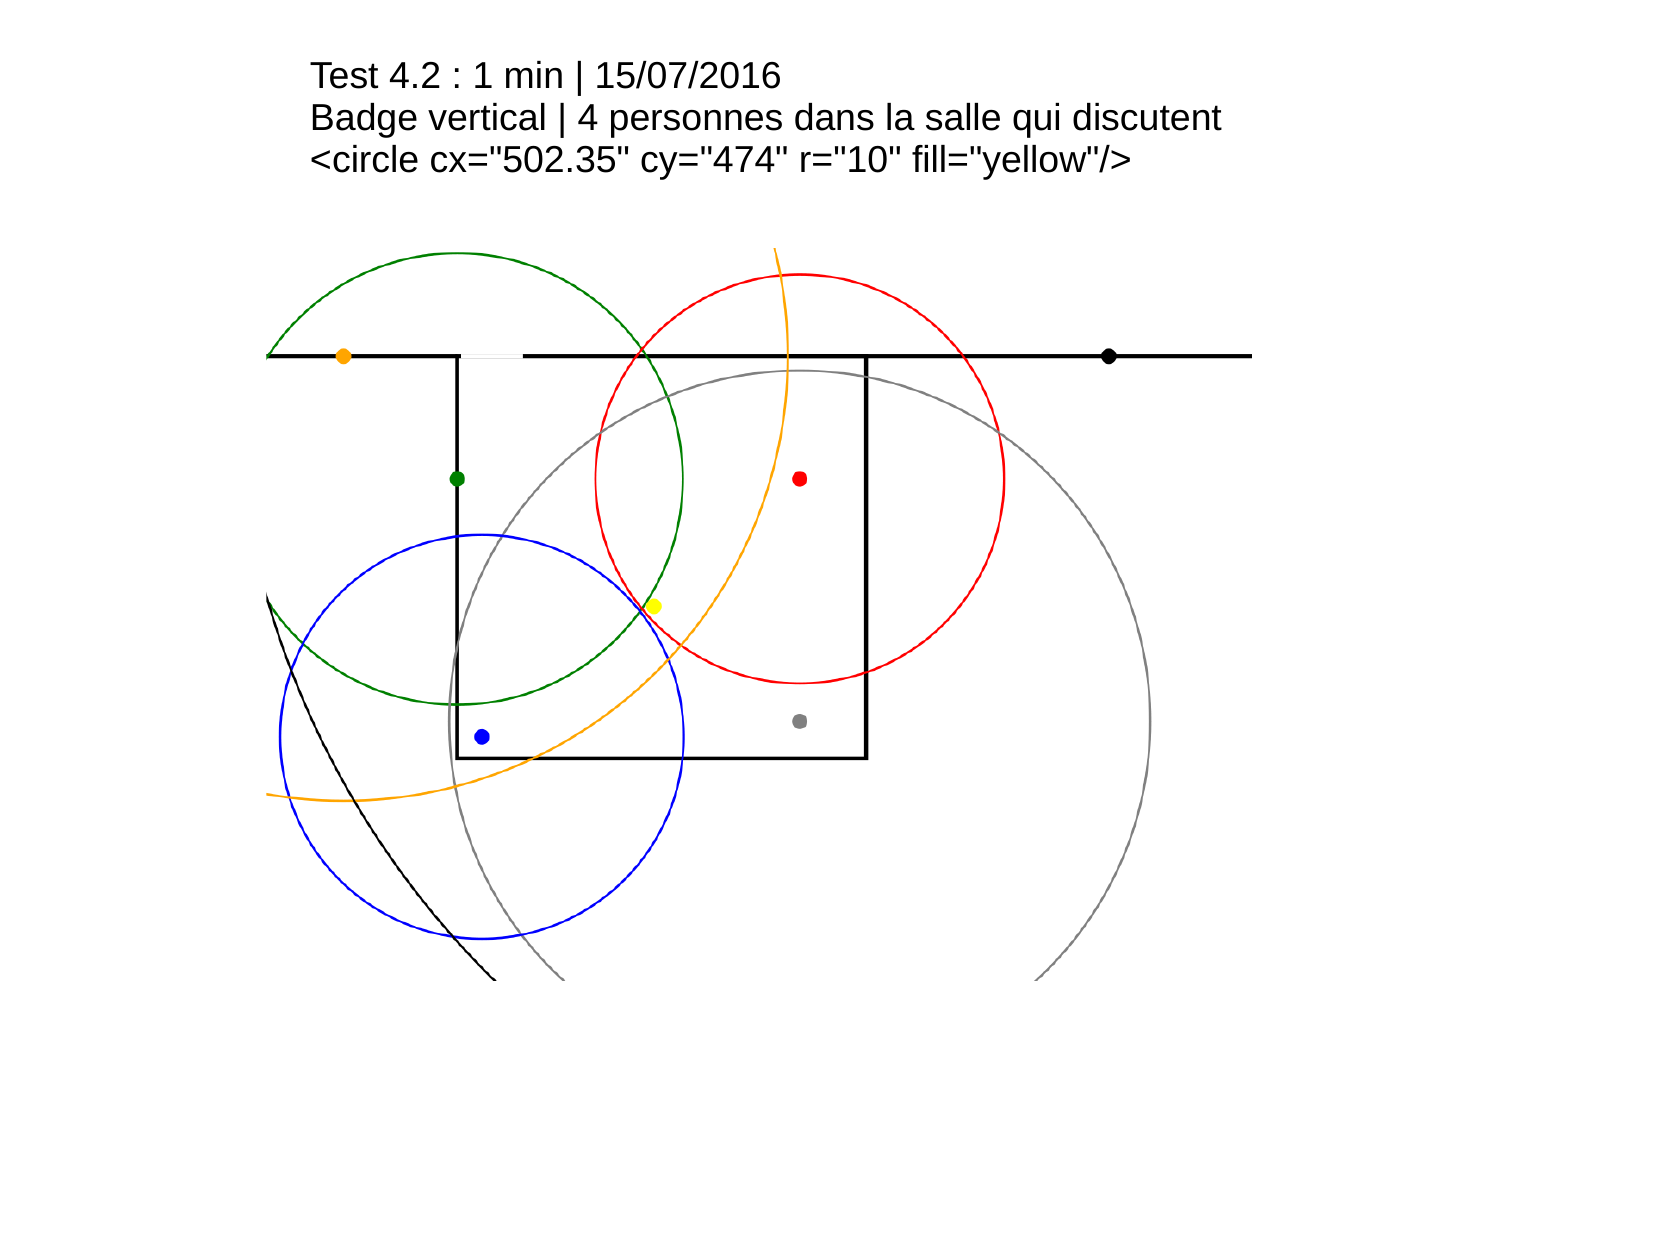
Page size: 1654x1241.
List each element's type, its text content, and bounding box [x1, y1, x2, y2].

picture [266, 248, 1252, 981]
text_box Test 4.2 : 1 min | 15/07/2016 Badge vertical | 4 personnes dans la salle qui discutent <circle cx="502.35" cy="474" r="10" fill="yellow"/> [295, 47, 1237, 189]
